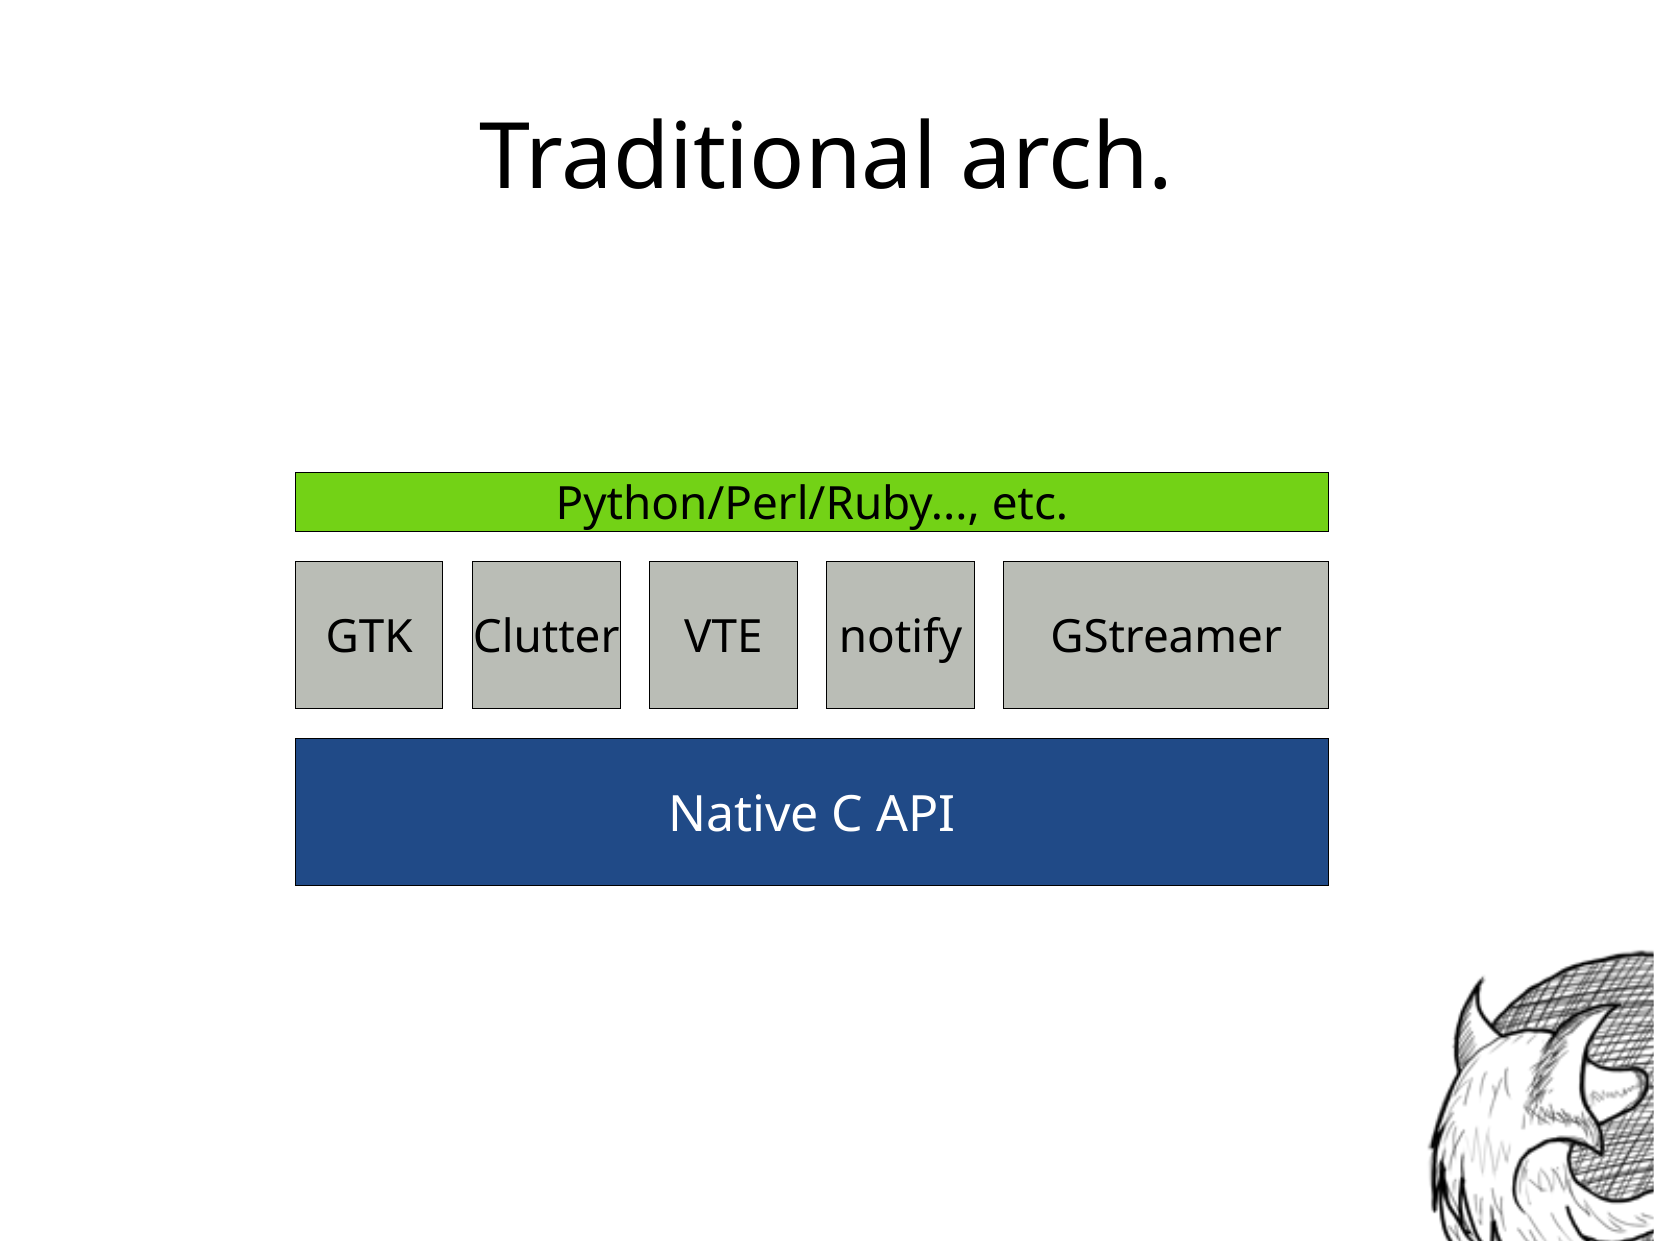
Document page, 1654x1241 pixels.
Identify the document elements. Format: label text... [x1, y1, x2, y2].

text_box VTE [649, 561, 798, 709]
text_box GStreamer [1003, 561, 1329, 709]
text_box notify [826, 561, 975, 709]
text_box GTK [295, 561, 443, 709]
title Traditional arch. [82, 56, 1571, 250]
text_box Clutter [472, 561, 621, 709]
text_box Native C API [295, 738, 1329, 886]
picture [1386, 915, 1654, 1241]
text_box Python/Perl/Ruby..., etc. [295, 472, 1329, 532]
